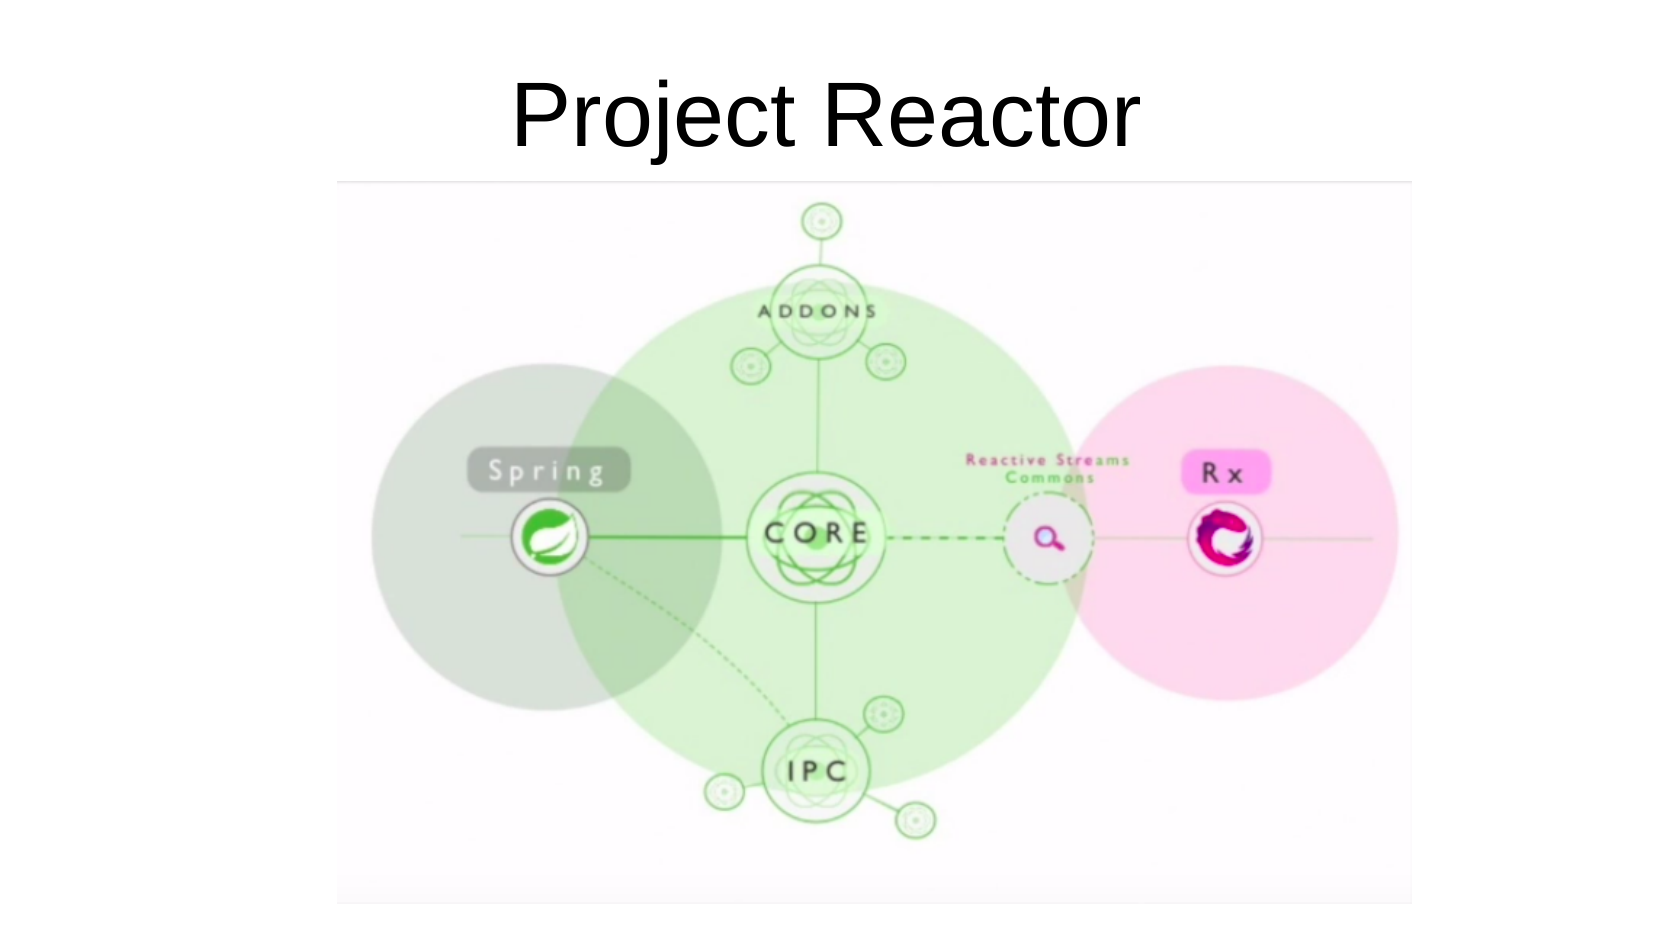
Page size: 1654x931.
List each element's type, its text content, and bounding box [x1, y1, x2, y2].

title Project Reactor [82, 37, 1571, 193]
picture [337, 181, 1412, 904]
